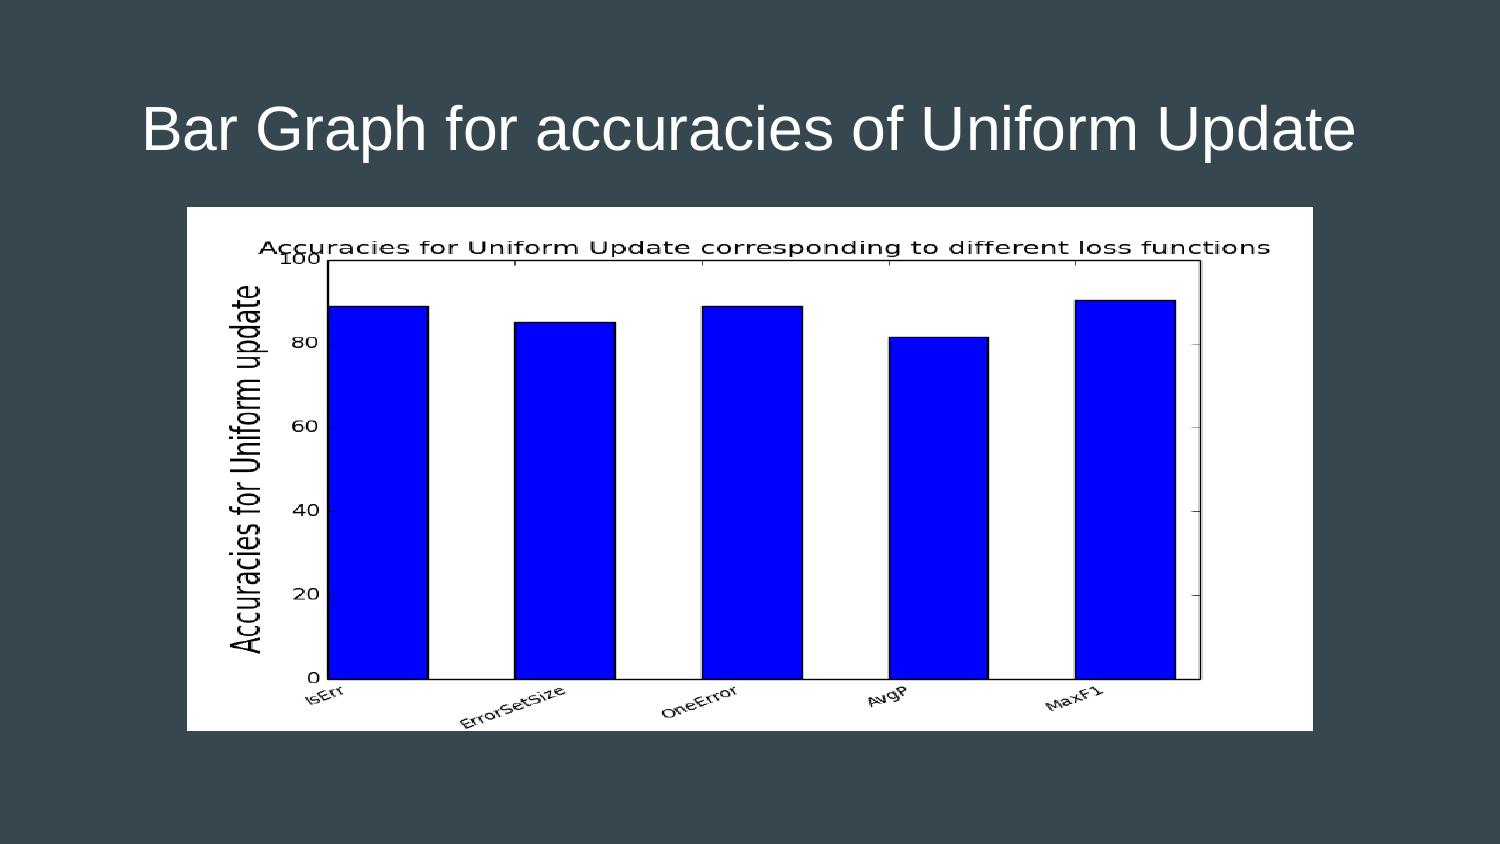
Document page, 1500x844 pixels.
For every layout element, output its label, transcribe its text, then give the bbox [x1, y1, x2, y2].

picture [187, 207, 1313, 731]
title Bar Graph for accuracies of Uniform Update [51, 72, 1449, 167]
